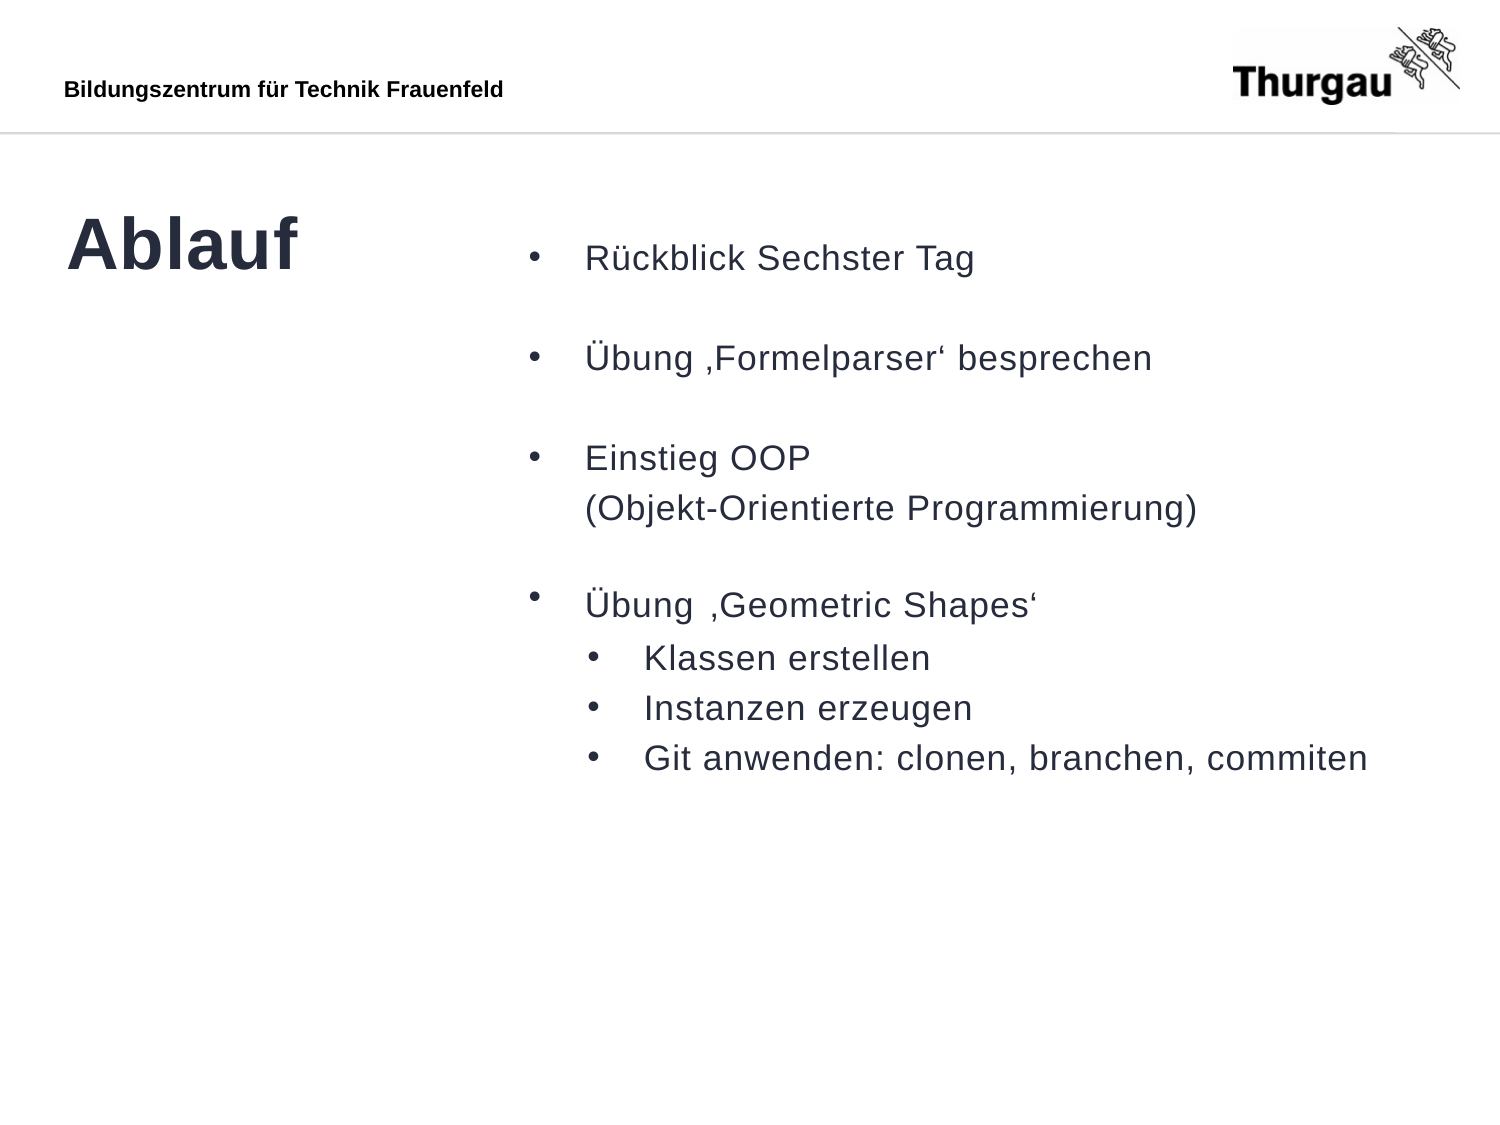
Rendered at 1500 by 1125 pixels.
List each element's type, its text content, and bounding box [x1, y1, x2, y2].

text_box Rückblick Sechster Tag Übung ‚Formelparser‘ besprechen Einstieg OOP (Objekt-Orientierte Programmierung) Übung ‚Geometric Shapes‘ Klassen erstellen Instanzen erzeugen Git anwenden: clonen, branchen, commiten [513, 219, 1435, 1042]
picture [1233, 27, 1460, 105]
text_box Ablauf [51, 208, 422, 587]
text_box Bildungszentrum für Technik Frauenfeld [48, 65, 667, 115]
